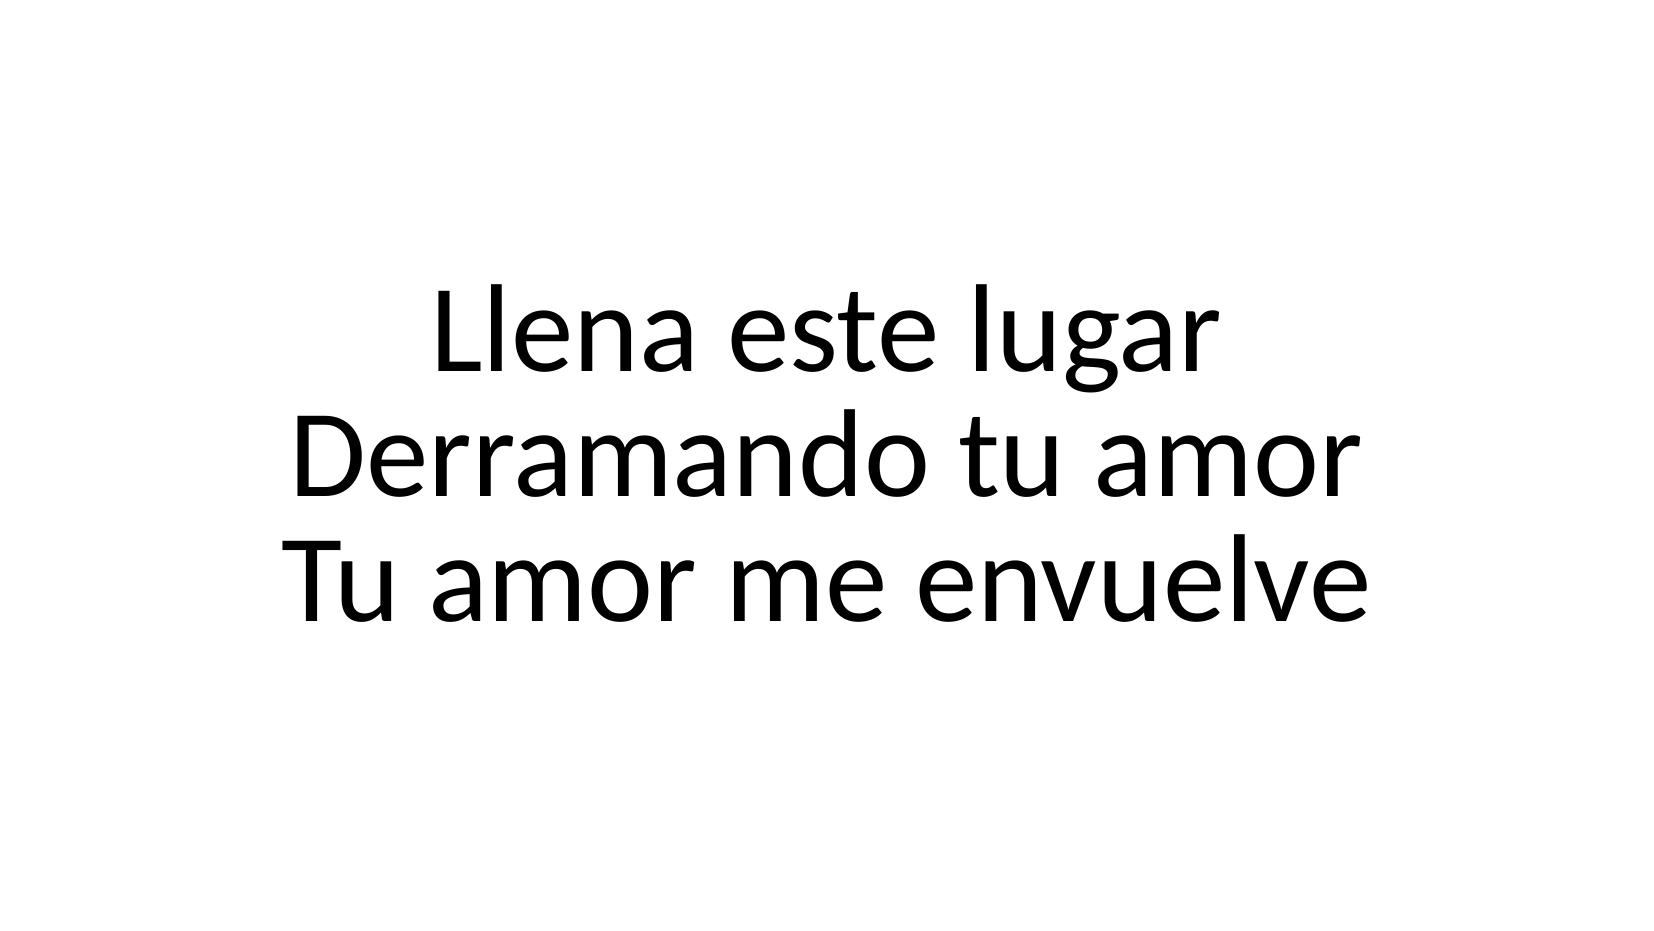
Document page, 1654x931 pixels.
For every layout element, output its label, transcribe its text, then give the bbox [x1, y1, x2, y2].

title Llena este lugar Derramando tu amor Tu amor me envuelve [0, 0, 1654, 931]
